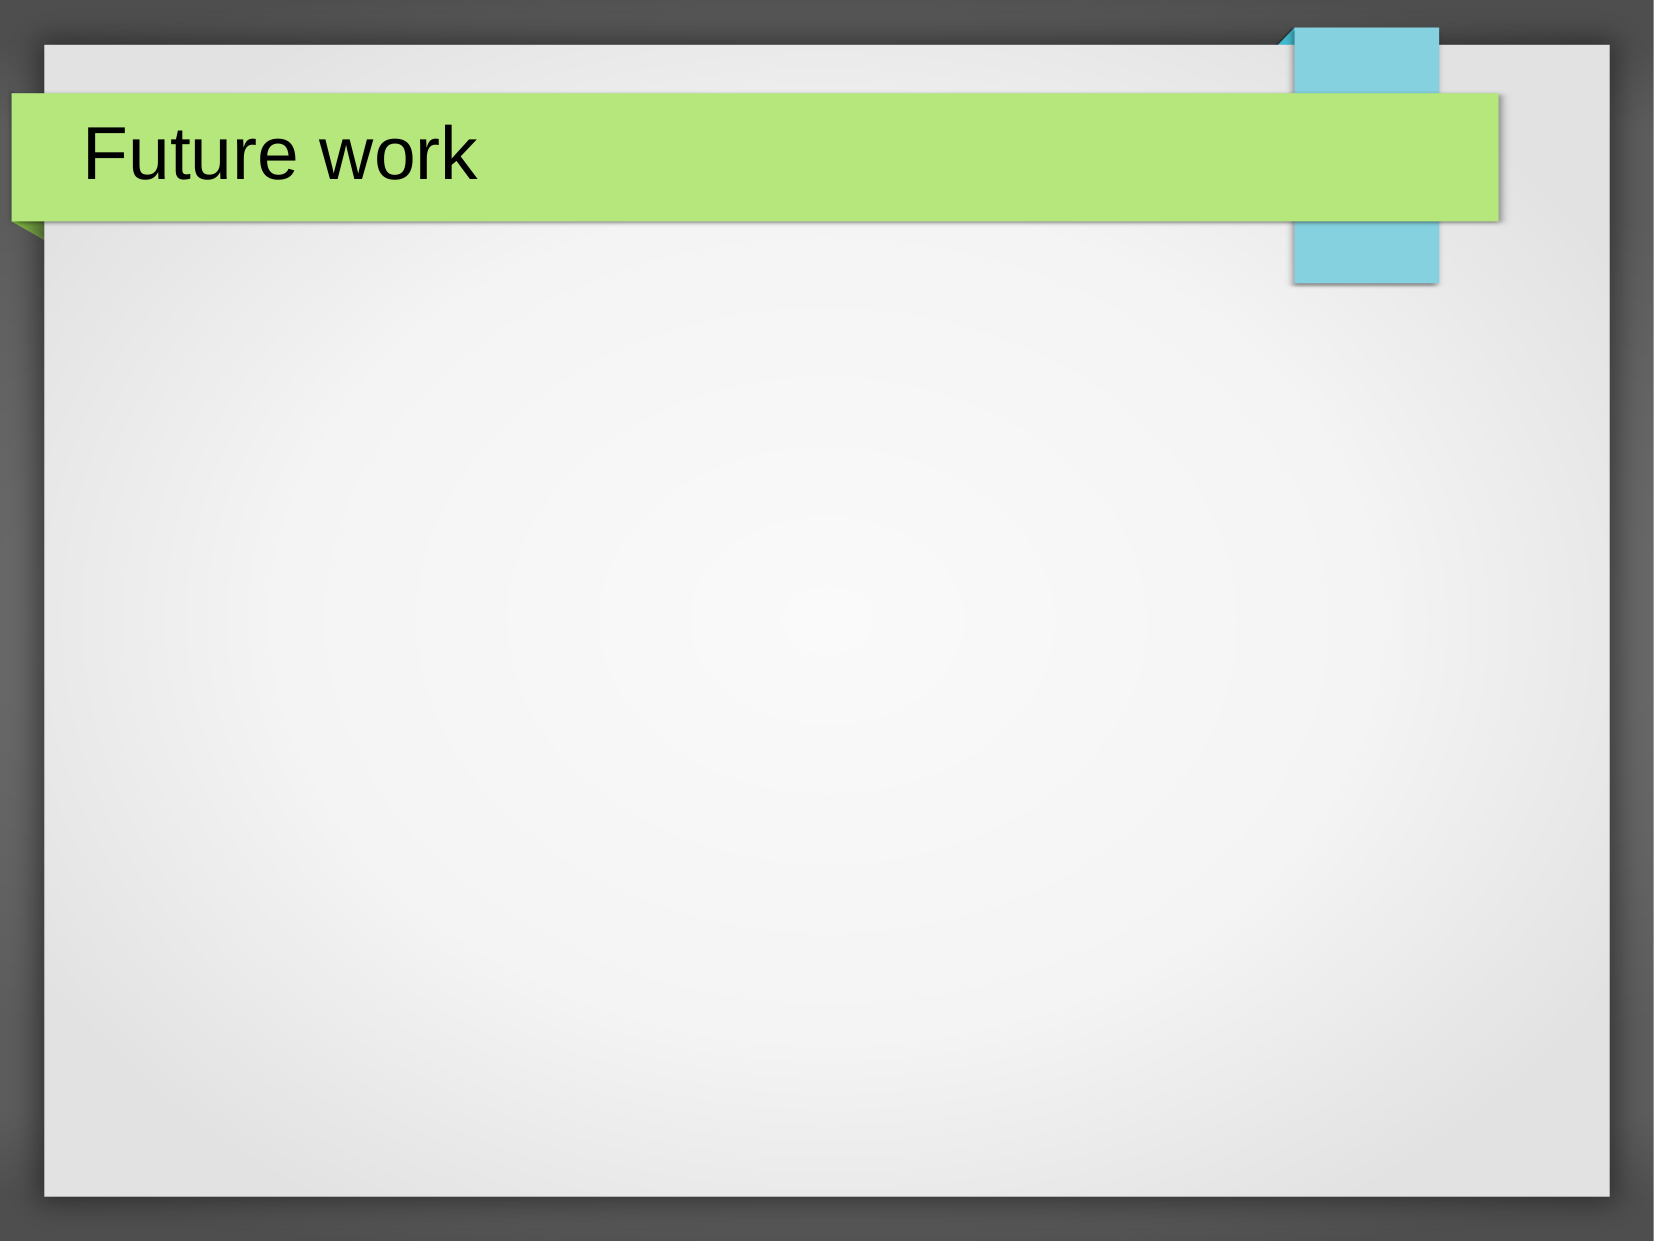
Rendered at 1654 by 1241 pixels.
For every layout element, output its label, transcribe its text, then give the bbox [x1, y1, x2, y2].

picture [0, 0, 1654, 1241]
title Future work [82, 94, 1264, 213]
